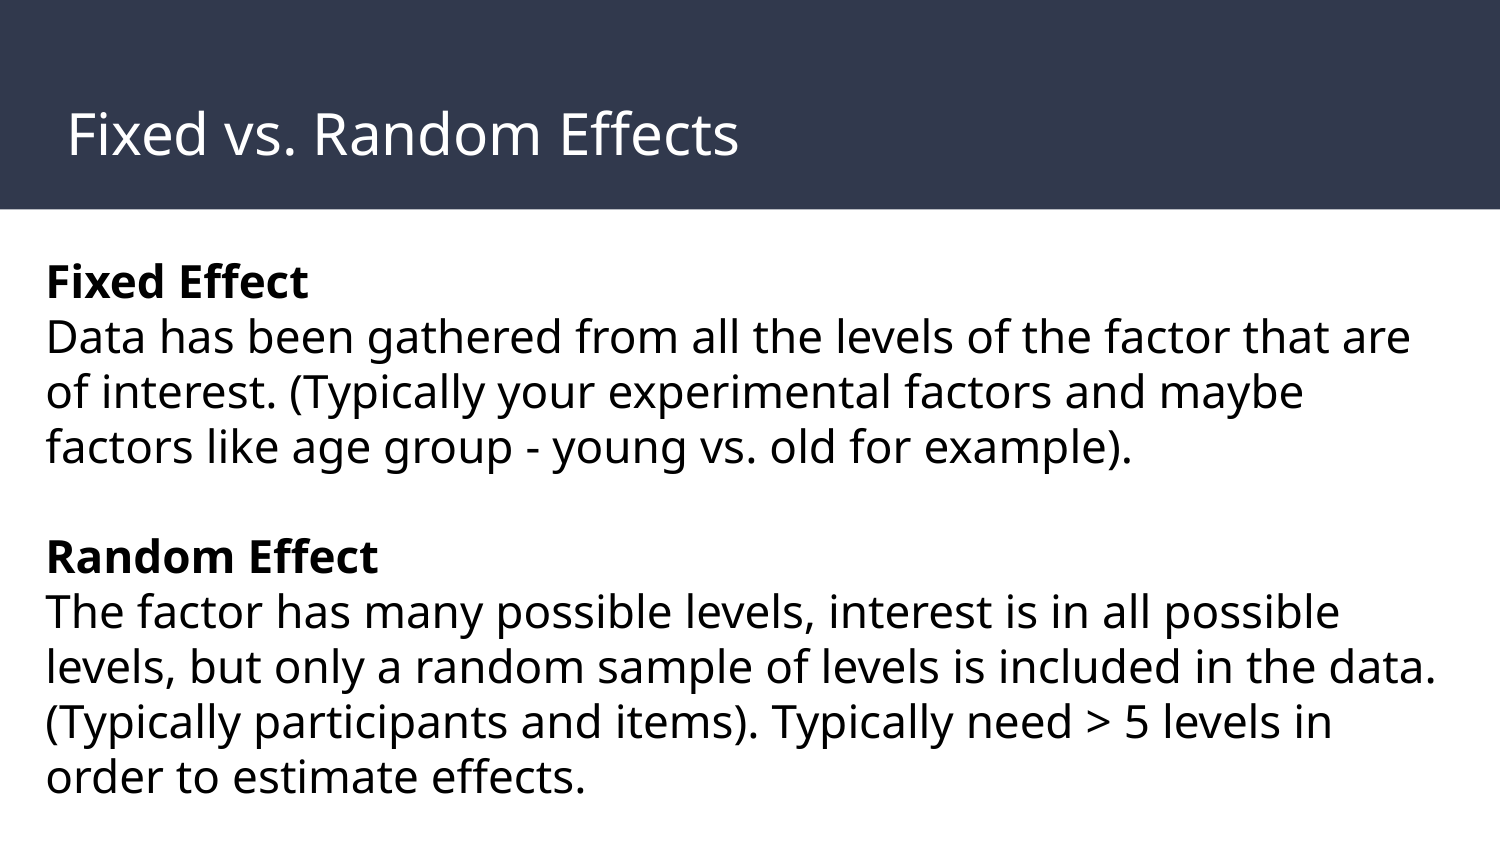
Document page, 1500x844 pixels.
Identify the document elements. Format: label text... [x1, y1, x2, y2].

title Fixed vs. Random Effects [51, 82, 1449, 185]
text_box Fixed Effect Data has been gathered from all the levels of the factor that are of interest. (Typically your experimental factors and maybe factors like age group - young vs. old for example). Random Effect The factor has many possible levels, interest is in all possible levels, but only a random sample of levels is included in the data. (Typically participants and items). Typically need > 5 levels in order to estimate effects. [30, 237, 1471, 826]
